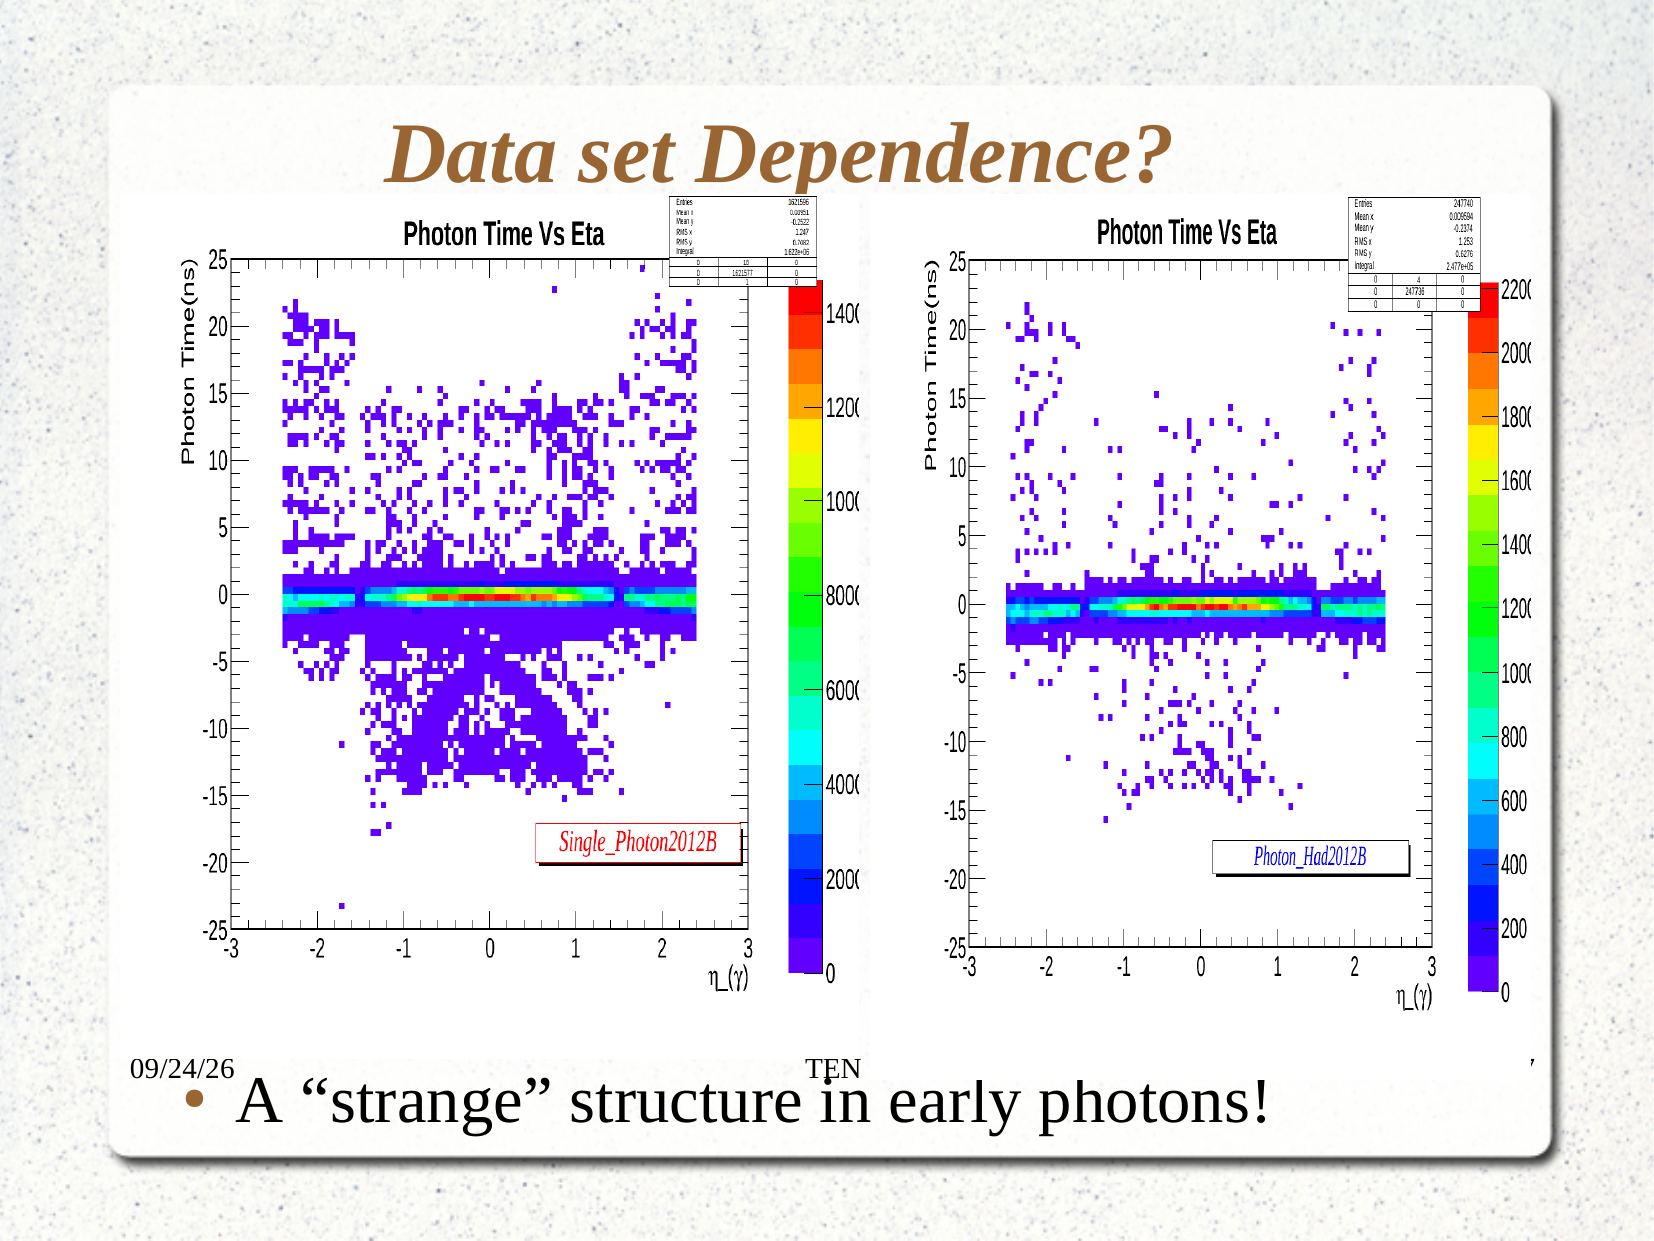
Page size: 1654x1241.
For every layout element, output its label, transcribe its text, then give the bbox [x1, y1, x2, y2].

picture [0, 0, 1654, 1241]
list A “strange” structure in early photons! [165, 1063, 1396, 1138]
title Data set Dependence? [330, 96, 1231, 211]
